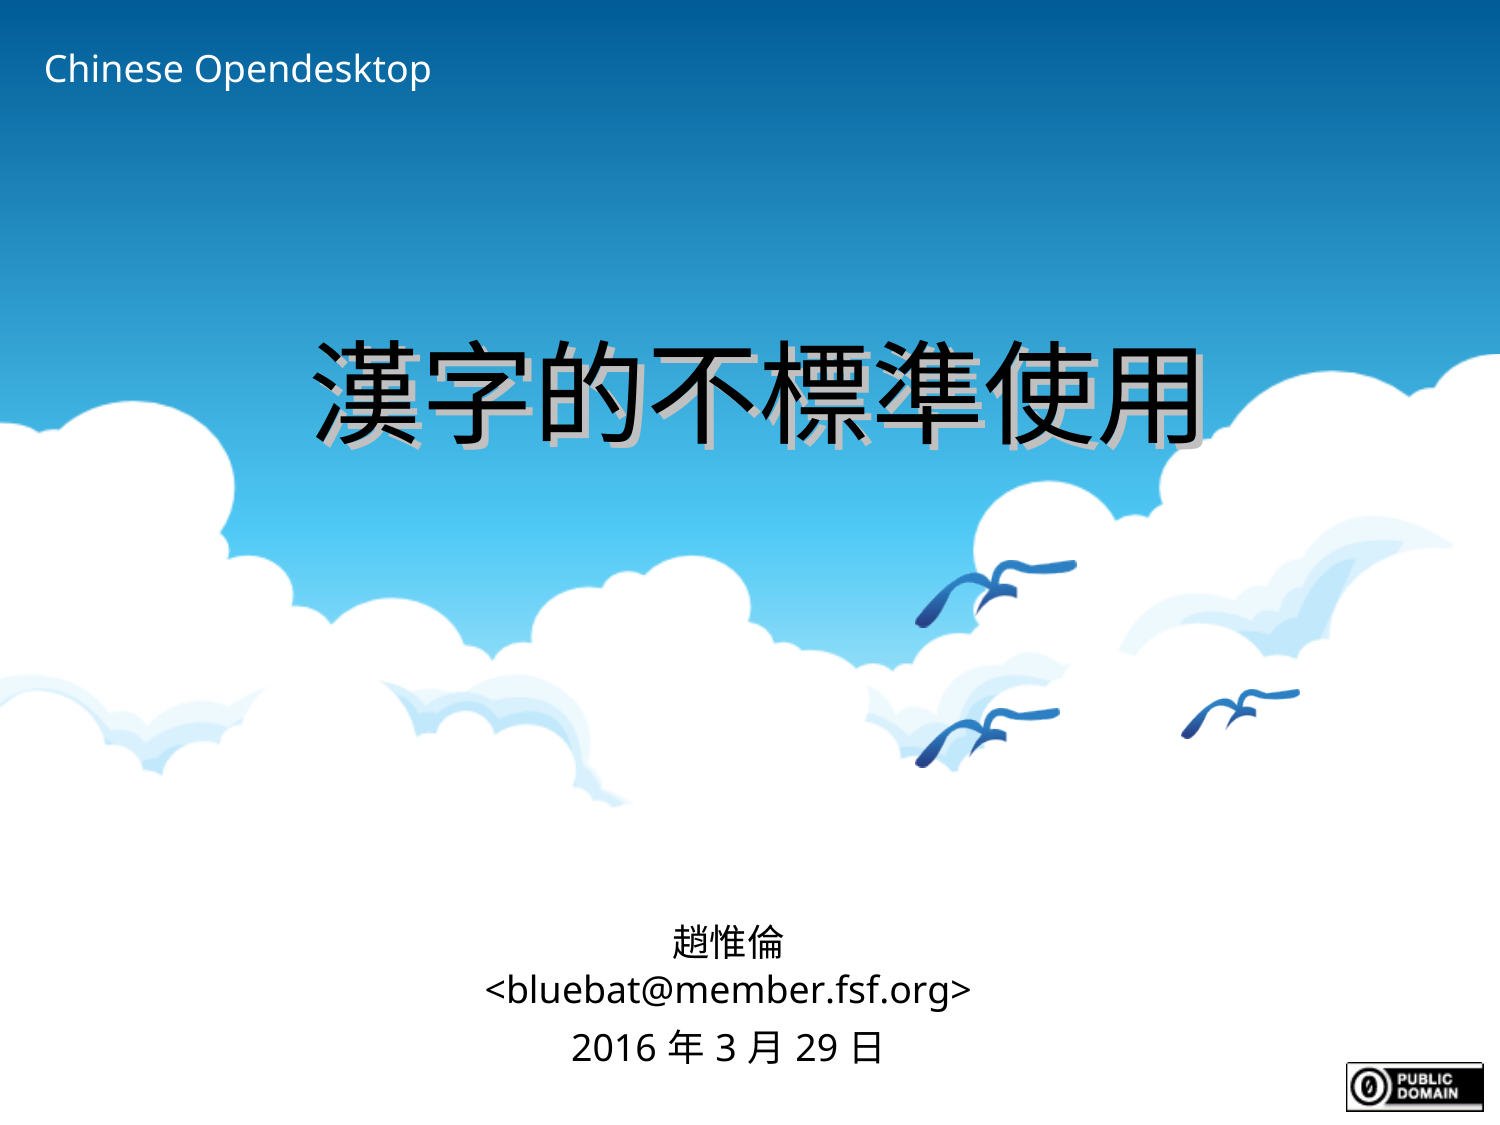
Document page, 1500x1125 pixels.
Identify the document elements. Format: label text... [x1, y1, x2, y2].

picture [0, 354, 1500, 1125]
text_box 趙惟倫 <bluebat@member.fsf.org> 2016年3月29日 [392, 907, 1108, 1079]
text_box Chinese Opendesktop [29, 35, 1192, 102]
title 漢字的不標準使用 [294, 270, 1365, 490]
